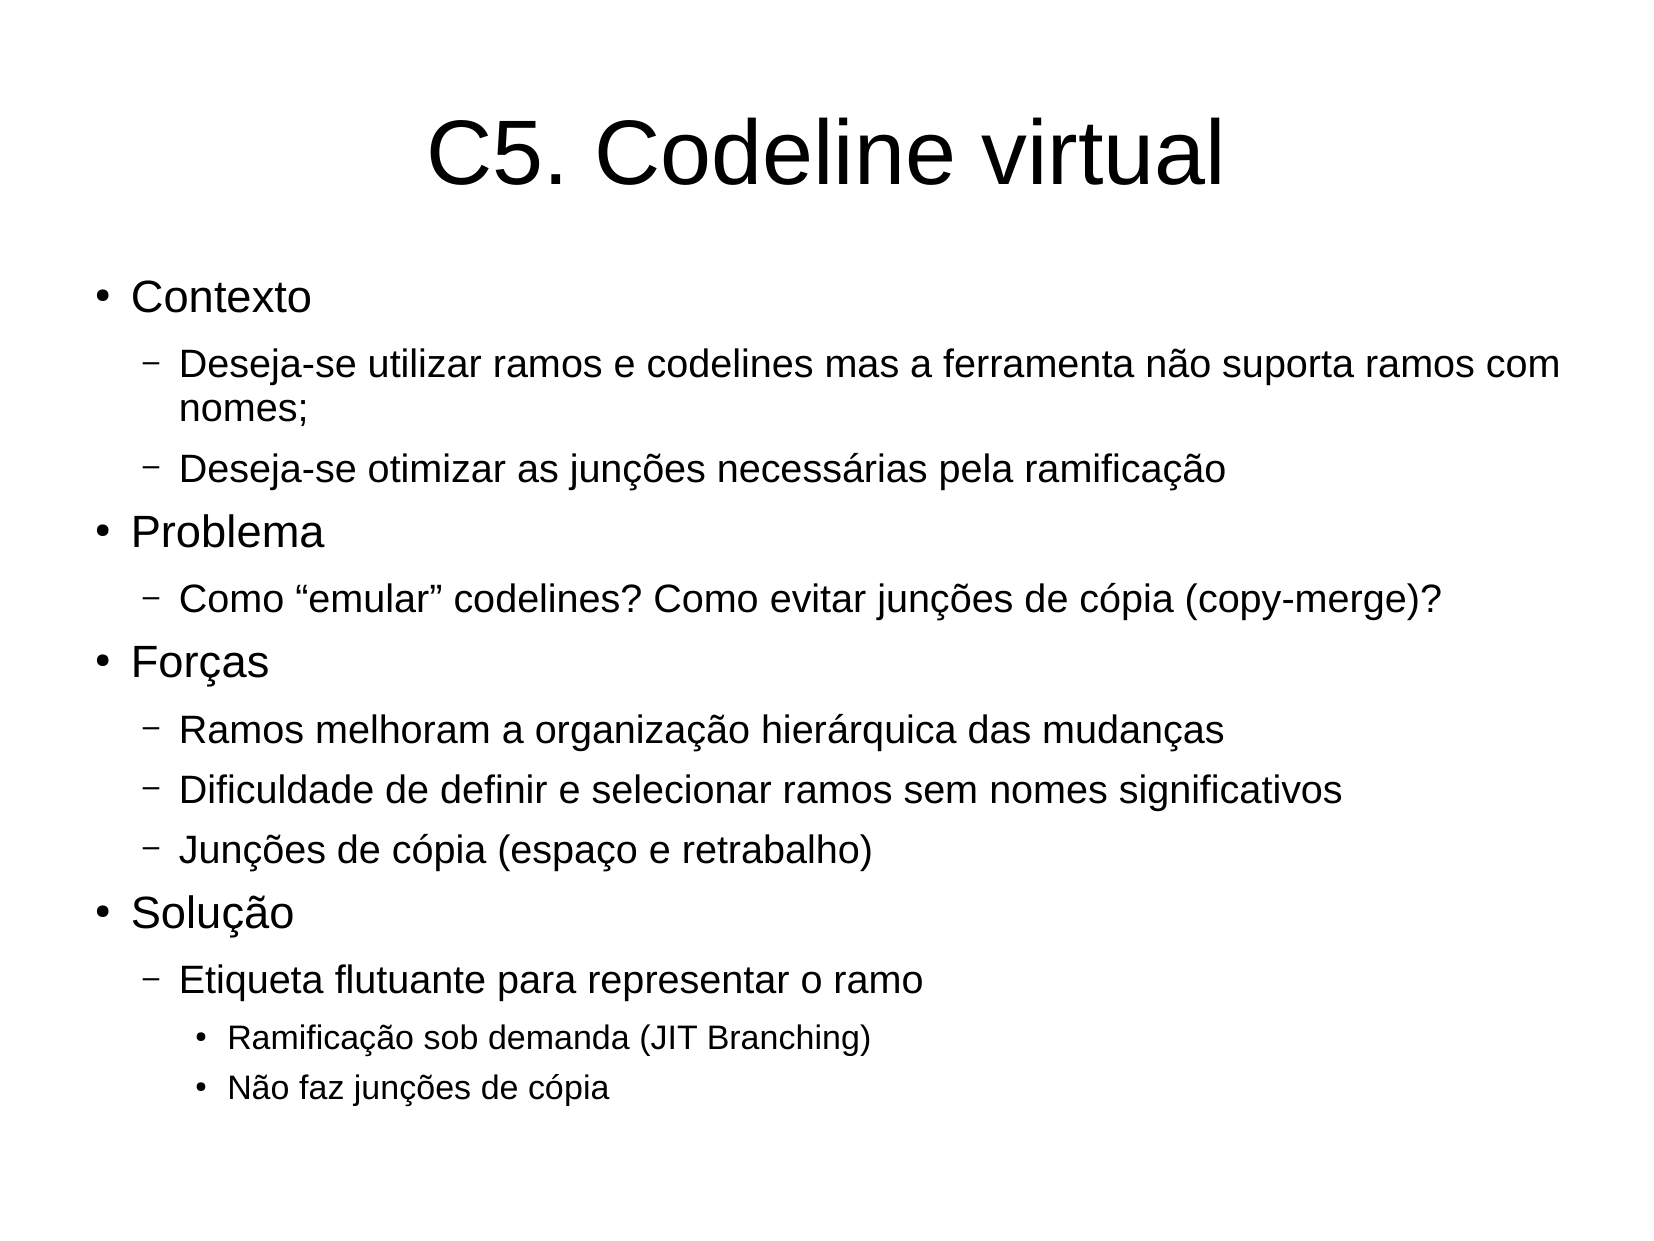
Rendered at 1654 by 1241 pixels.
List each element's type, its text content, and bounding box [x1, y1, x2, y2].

list Contexto Deseja-se utilizar ramos e codelines mas a ferramenta não suporta ramos com nomes; Deseja-se otimizar as junções necessárias pela ramificação Problema Como “emular” codelines? Como evitar junções de cópia (copy-merge)? Forças Ramos melhoram a organização hierárquica das mudanças Dificuldade de definir e selecionar ramos sem nomes significativos Junções de cópia (espaço e retrabalho) Solução Etiqueta flutuante para representar o ramo Ramificação sob demanda (JIT Branching) Não faz junções de cópia [82, 271, 1571, 1111]
title C5. Codeline virtual [82, 49, 1571, 257]
